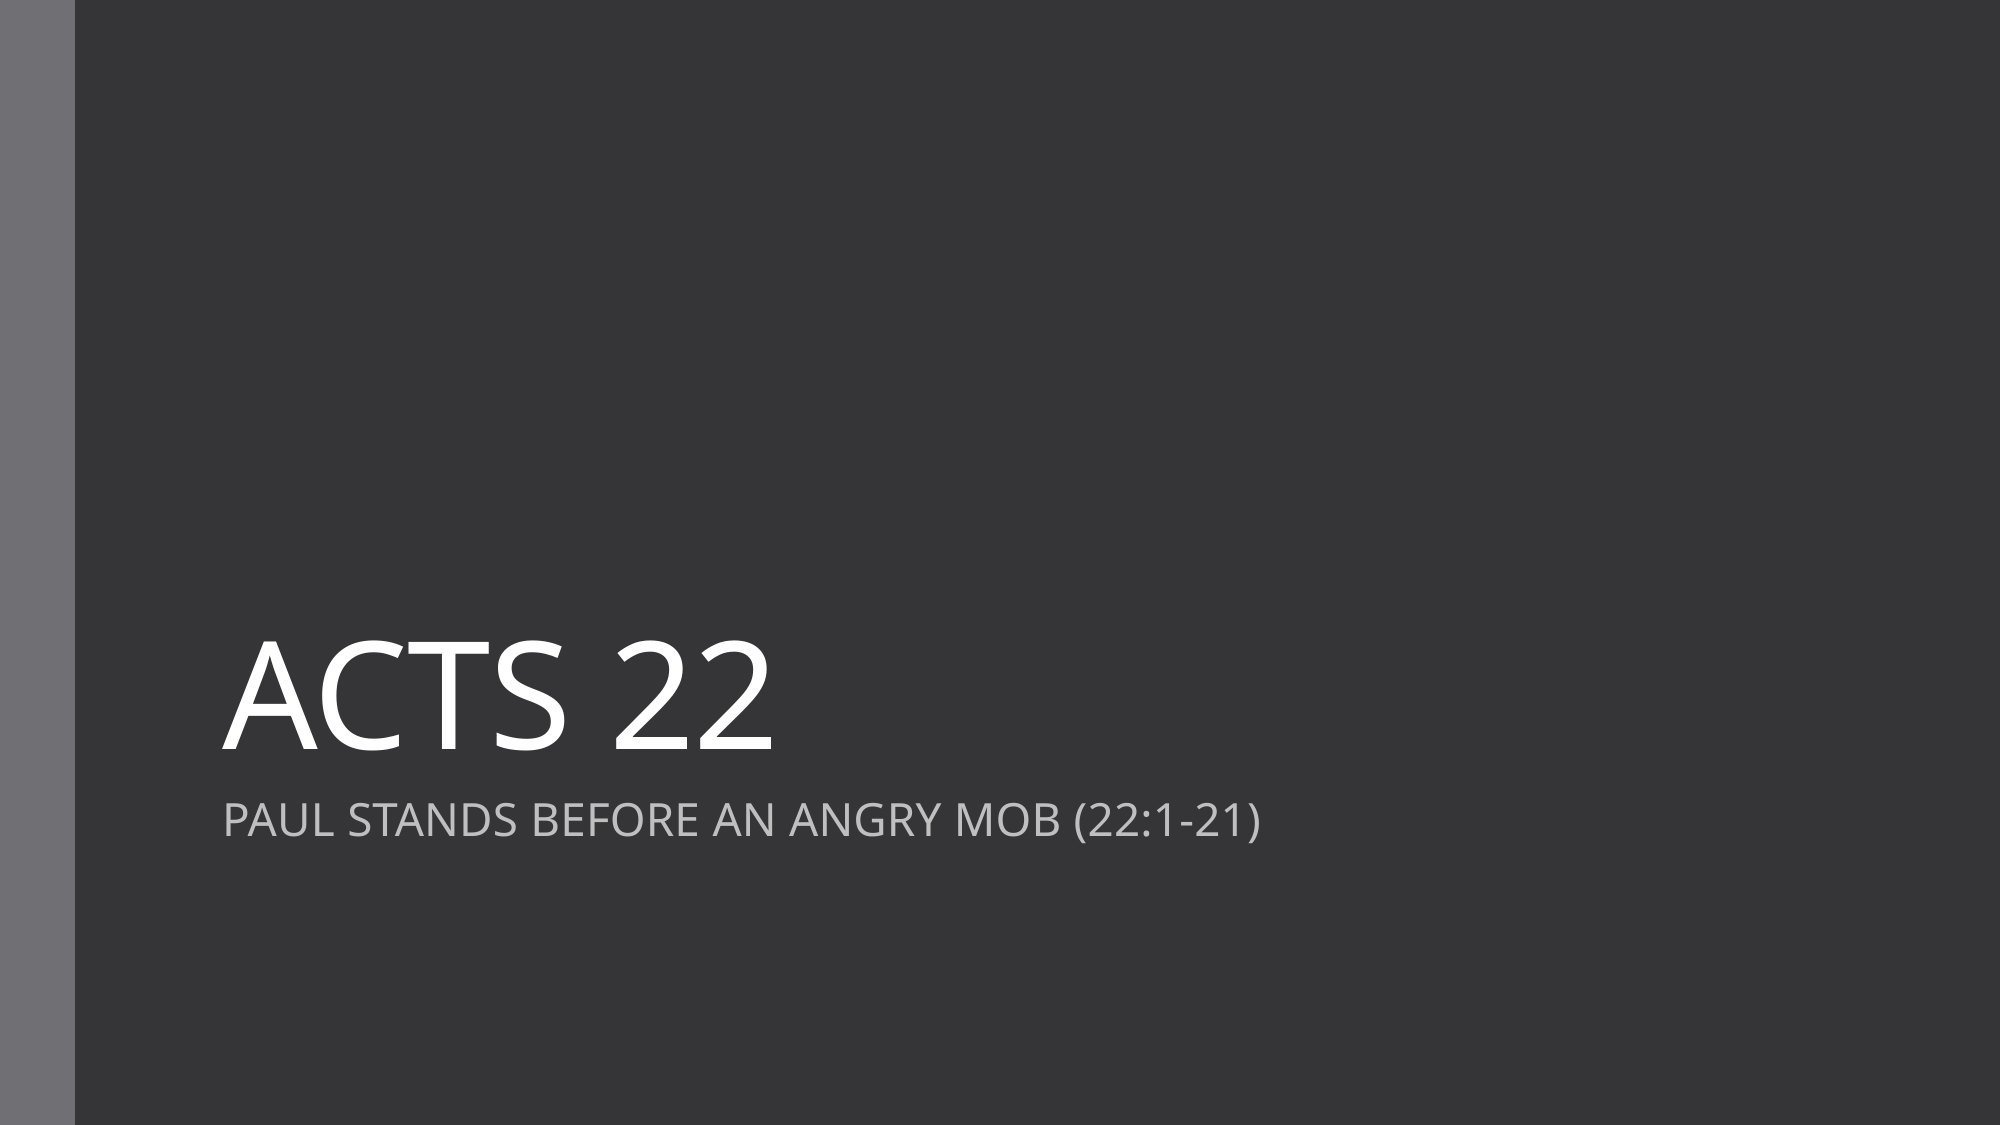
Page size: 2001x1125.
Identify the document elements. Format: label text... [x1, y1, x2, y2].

subtitle PAUL STANDS BEFORE AN ANGRY MOB (22:1-21) [206, 787, 1752, 1066]
title ACTS 22 [206, 124, 1752, 787]
